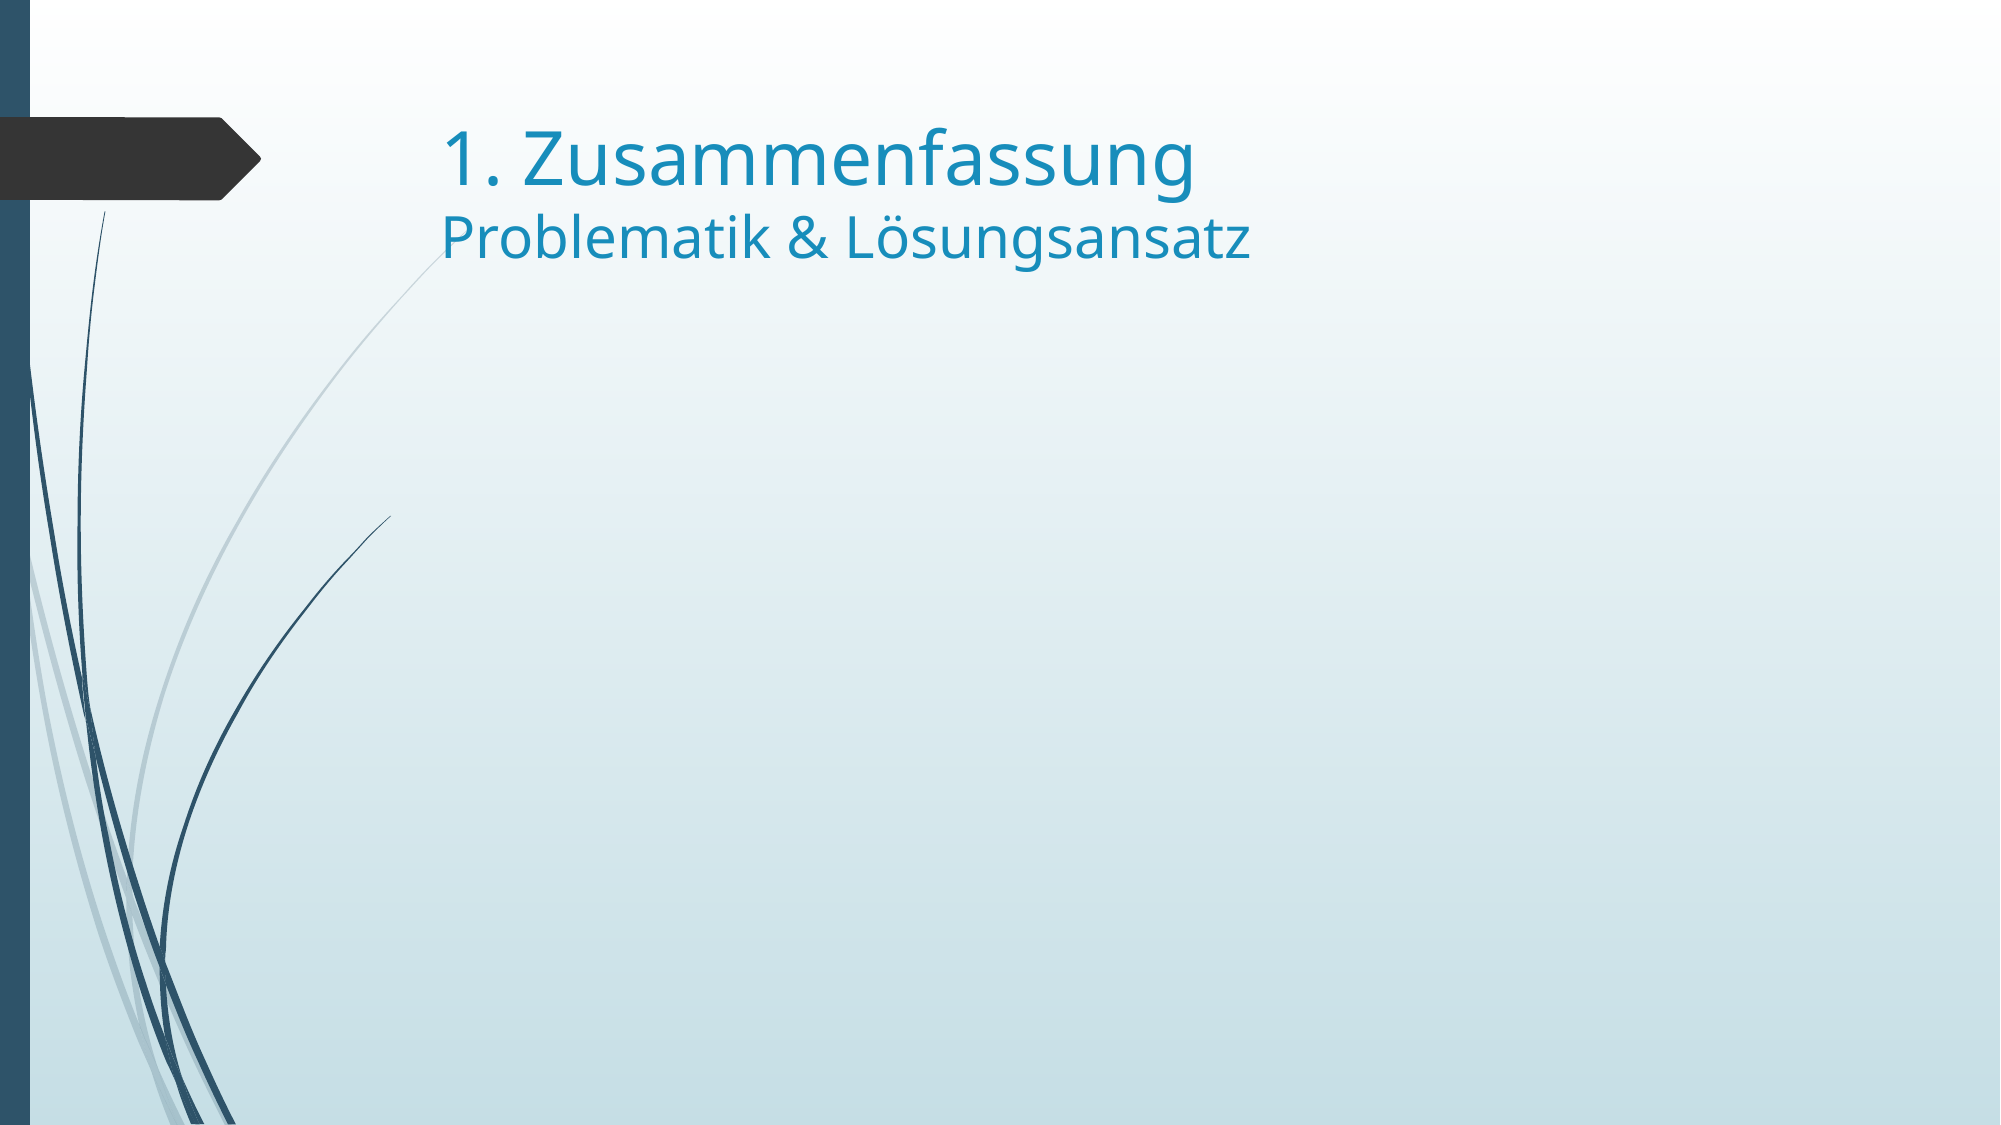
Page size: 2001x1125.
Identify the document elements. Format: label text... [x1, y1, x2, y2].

title 1. Zusammenfassung Problematik & Lösungsansatz [425, 102, 1888, 313]
